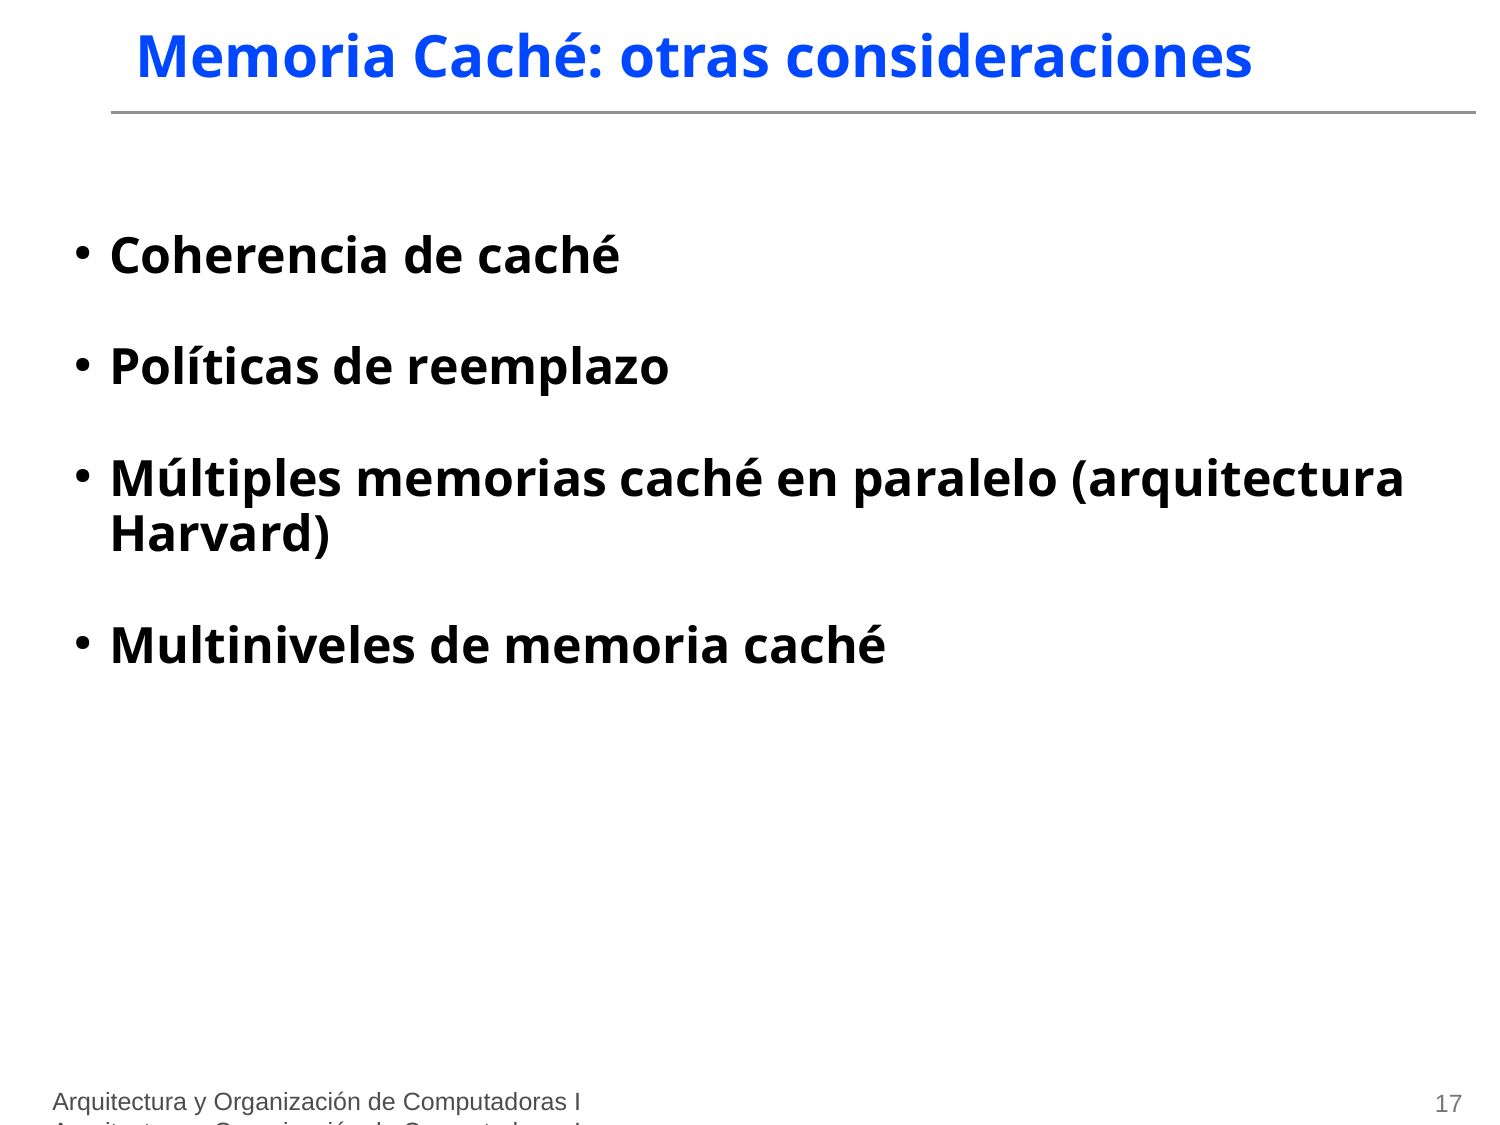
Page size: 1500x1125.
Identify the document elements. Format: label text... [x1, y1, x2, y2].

text_box Coherencia de caché Políticas de reemplazo Múltiples memorias caché en paralelo (arquitectura Harvard) Multiniveles de memoria caché [59, 134, 1477, 905]
title Memoria Caché: otras consideraciones [125, 24, 1430, 134]
